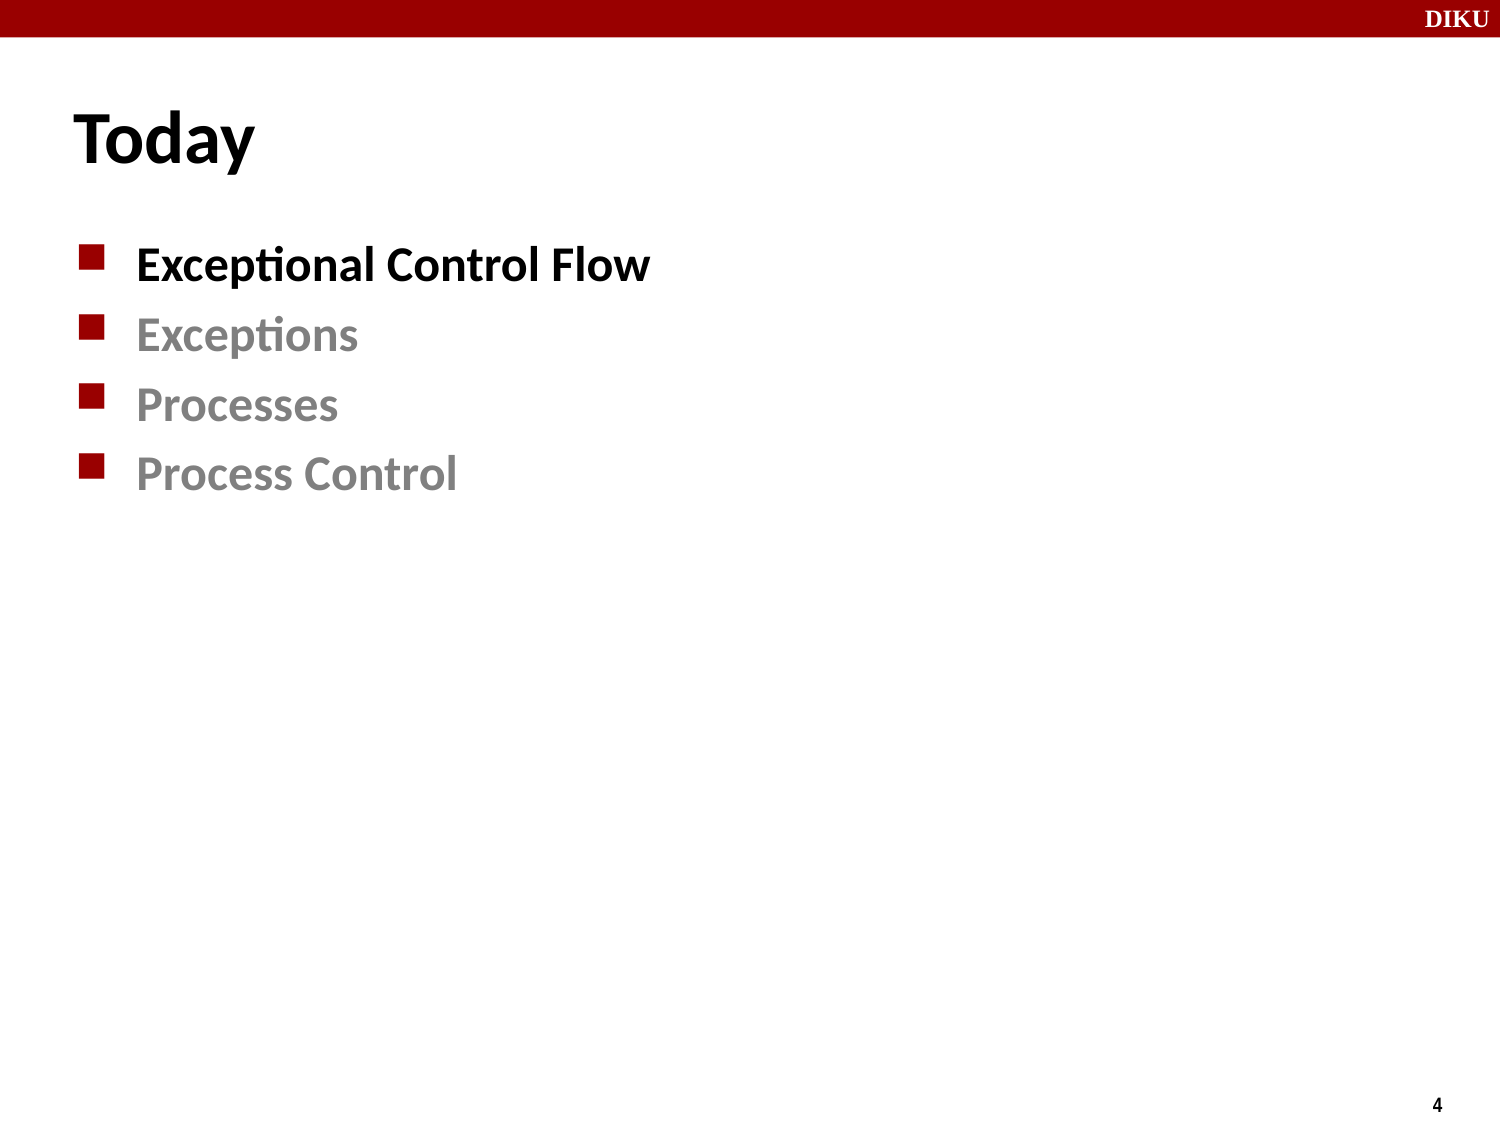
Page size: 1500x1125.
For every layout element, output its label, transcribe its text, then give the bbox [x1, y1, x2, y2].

list Exceptional Control Flow Exceptions Processes Process Control [65, 223, 1361, 1040]
title Today [58, 71, 1304, 197]
